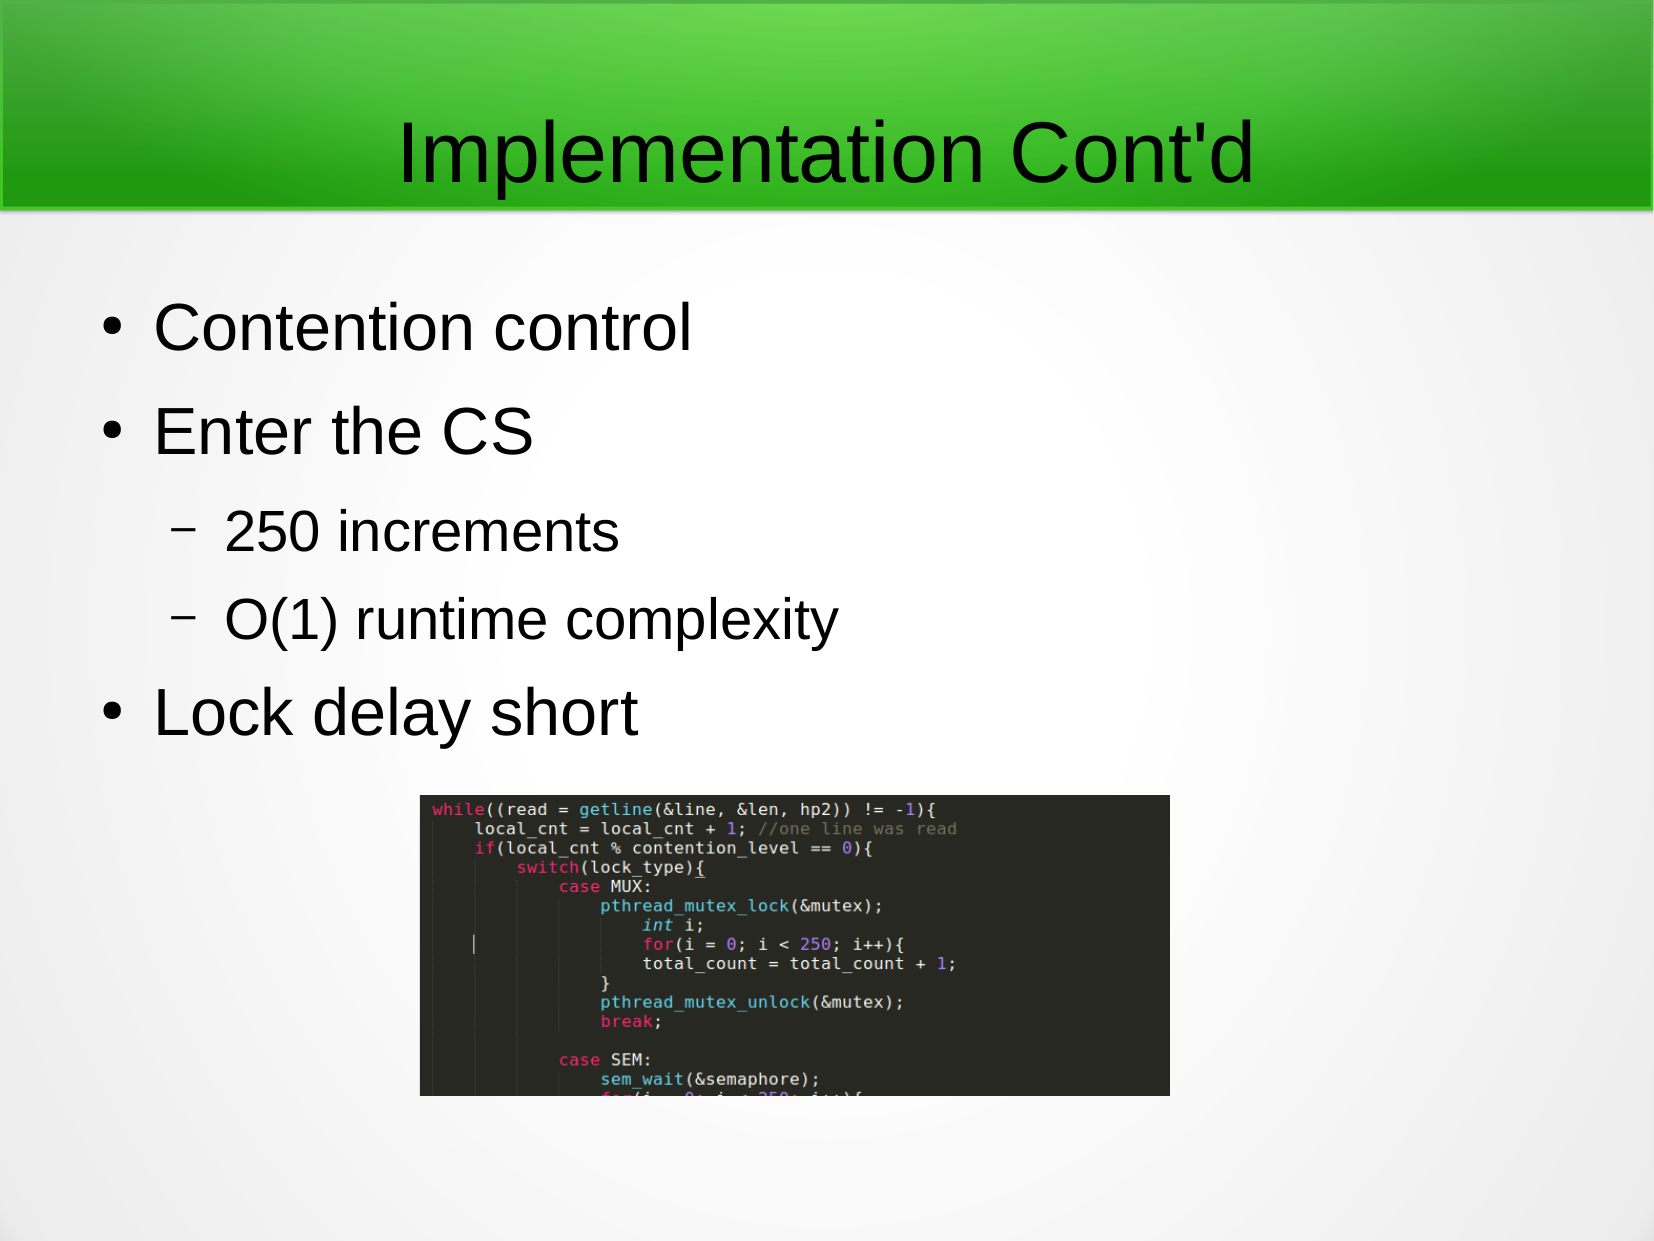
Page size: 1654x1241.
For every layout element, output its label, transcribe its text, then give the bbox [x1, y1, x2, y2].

list Contention control Enter the CS 250 increments O(1) runtime complexity Lock delay short [82, 290, 1571, 1010]
title Implementation Cont'd [82, 49, 1571, 257]
picture [420, 795, 1171, 1096]
